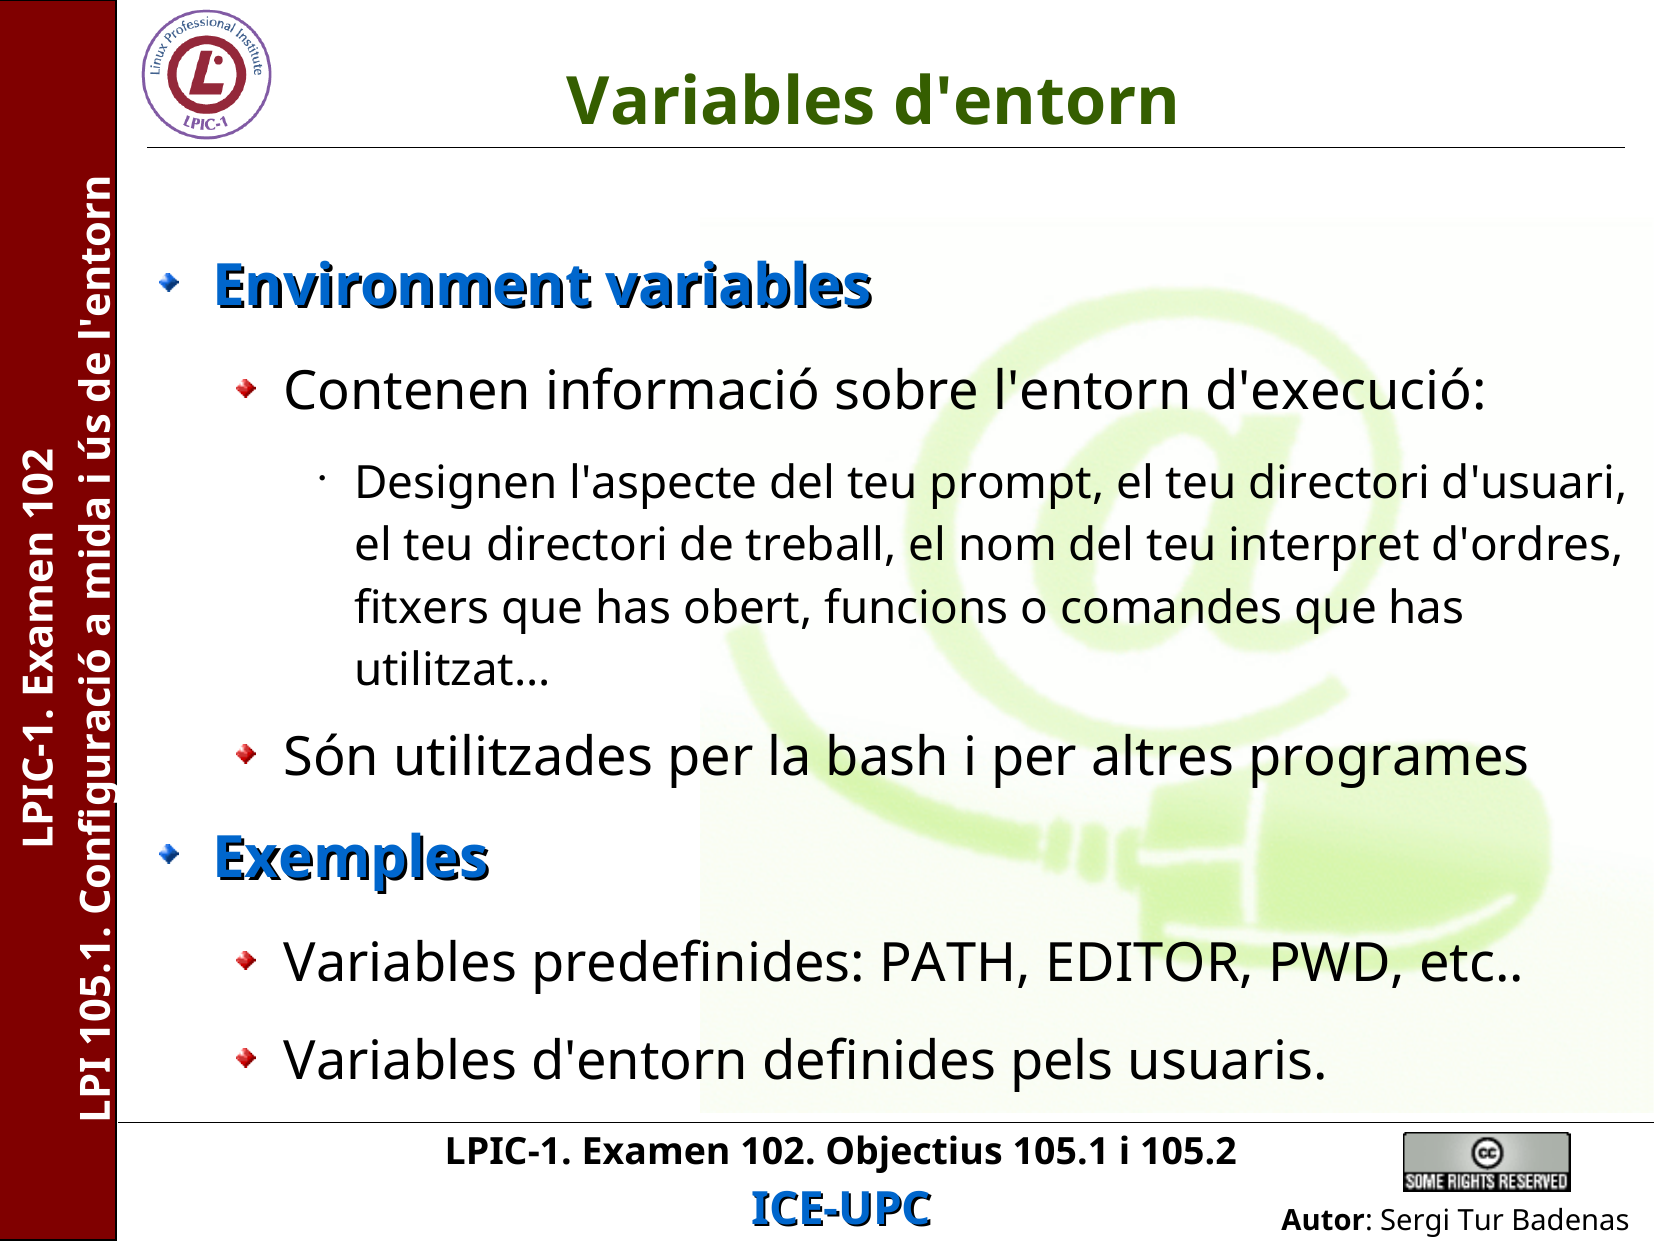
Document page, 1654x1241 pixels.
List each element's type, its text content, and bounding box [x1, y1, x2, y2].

list Environment variables Contenen informació sobre l'entorn d'execució: Designen l'aspecte del teu prompt, el teu directori d'usuari, el teu directori de treball, el nom del teu interpret d'ordres, fitxers que has obert, funcions o comandes que has utilitzat... Són utilitzades per la bash i per altres programes Exemples Variables predefinides: PATH, EDITOR, PWD, etc.. Variables d'entorn definides pels usuaris. [141, 242, 1630, 1078]
picture [135, 5, 277, 49]
picture [700, 217, 1654, 1113]
title Variables d'entorn [129, 49, 1619, 148]
picture [1403, 1132, 1571, 1192]
